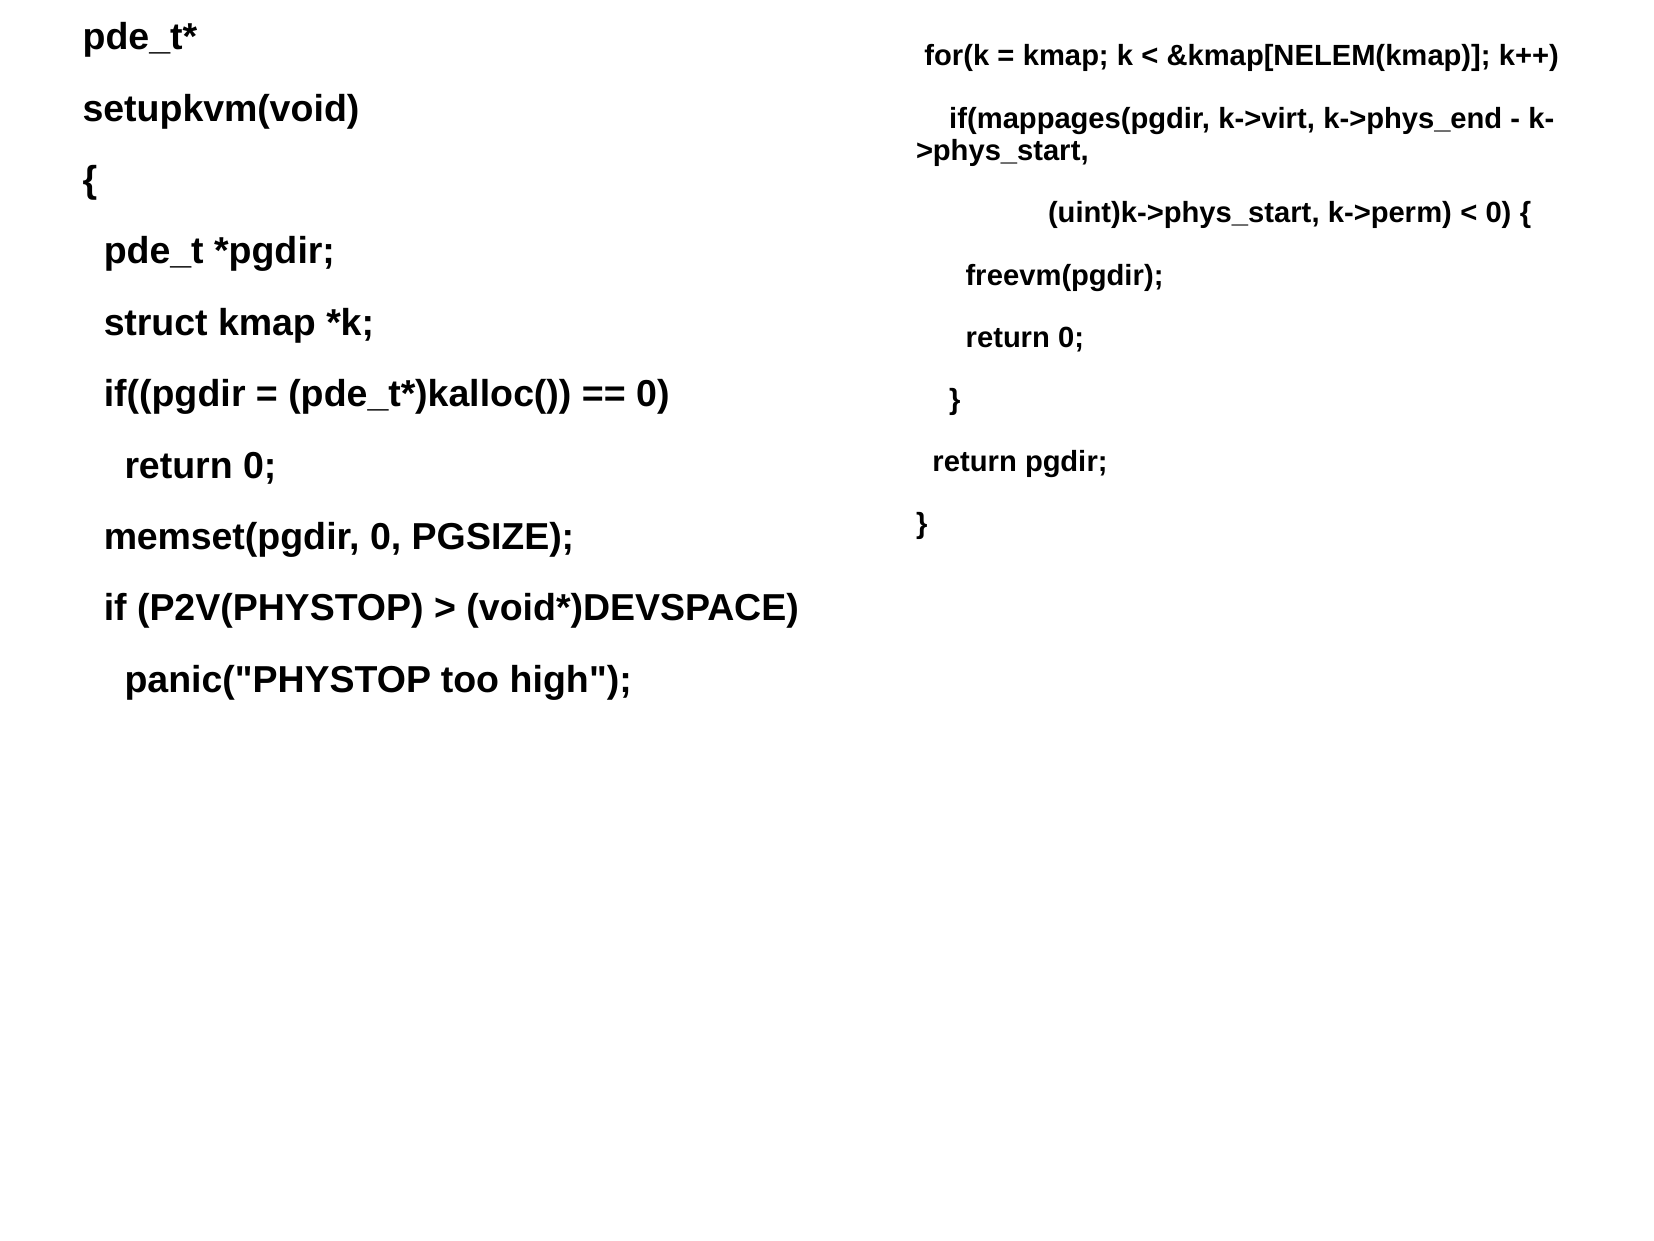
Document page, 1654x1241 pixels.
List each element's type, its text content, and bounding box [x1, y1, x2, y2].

list for(k = kmap; k < &kmap[NELEM(kmap)]; k++) if(mappages(pgdir, k->virt, k->phys_end - k->phys_start, (uint)k->phys_start, k->perm) < 0) { freevm(pgdir); return 0; } return pgdir; } [916, 39, 1643, 1241]
list pde_t* setupkvm(void) { pde_t *pgdir; struct kmap *k; if((pgdir = (pde_t*)kalloc()) == 0) return 0; memset(pgdir, 0, PGSIZE); if (P2V(PHYSTOP) > (void*)DEVSPACE) panic("PHYSTOP too high"); [82, 15, 809, 1241]
